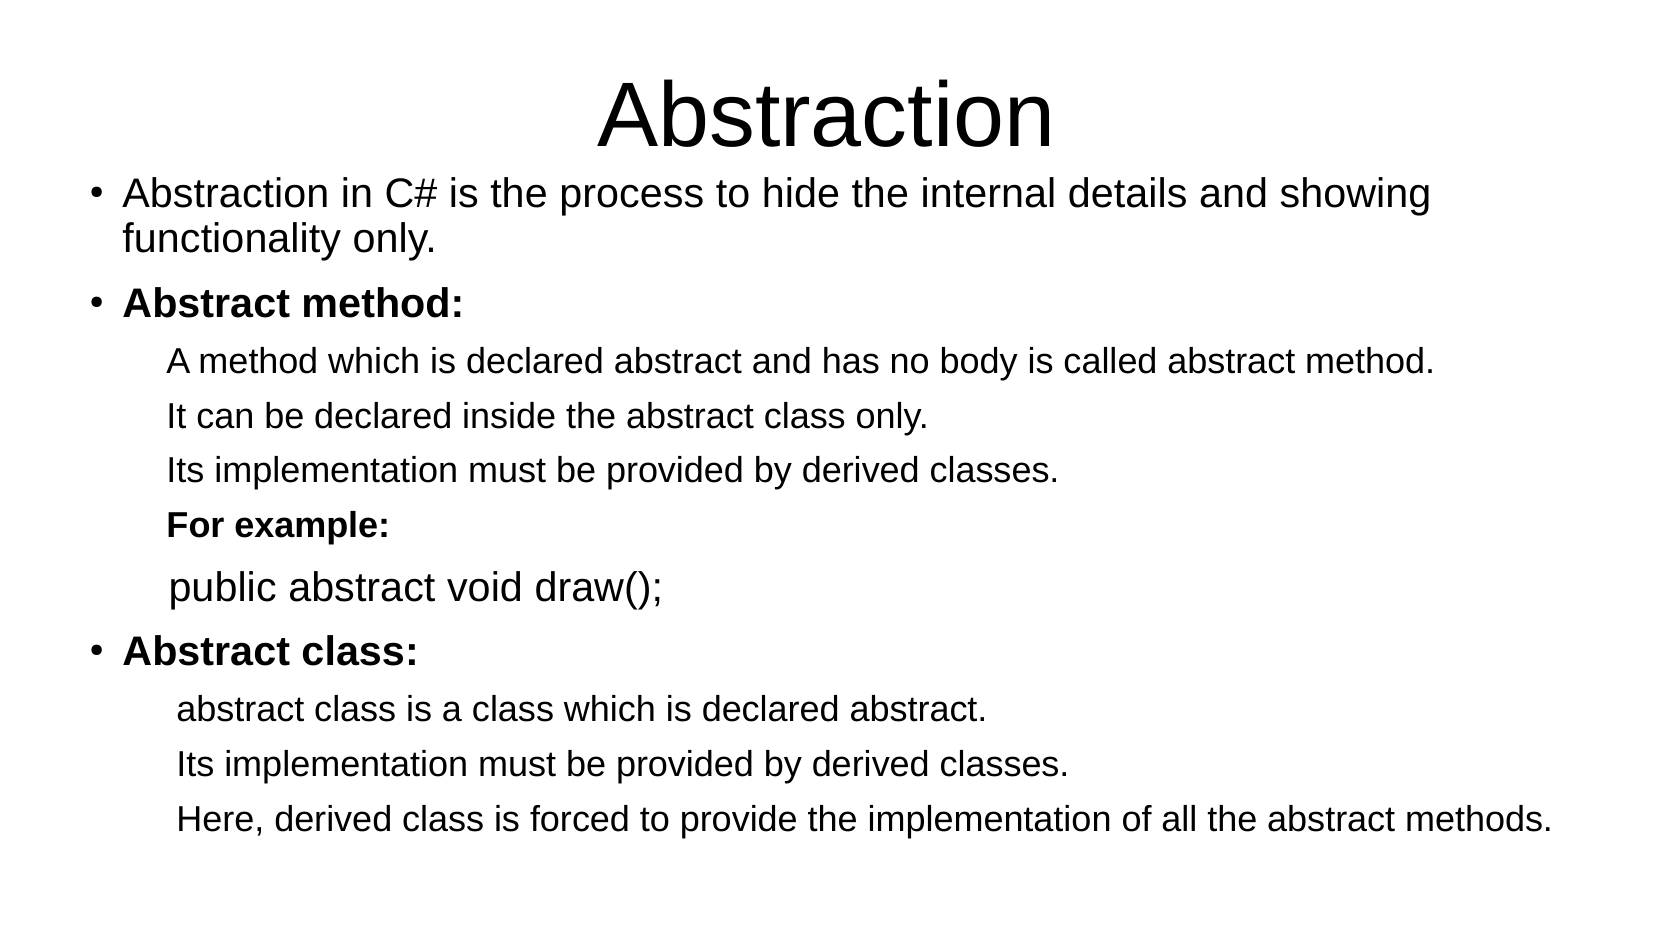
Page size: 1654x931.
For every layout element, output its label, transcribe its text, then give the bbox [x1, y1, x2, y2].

title Abstraction [82, 37, 1571, 193]
list Abstraction in C# is the process to hide the internal details and showing functionality only. Abstract method: A method which is declared abstract and has no body is called abstract method. It can be declared inside the abstract class only. Its implementation must be provided by derived classes. For example: public abstract void draw(); Abstract class: abstract class is a class which is declared abstract. Its implementation must be provided by derived classes. Here, derived class is forced to provide the implementation of all the abstract methods. [78, 169, 1567, 870]
